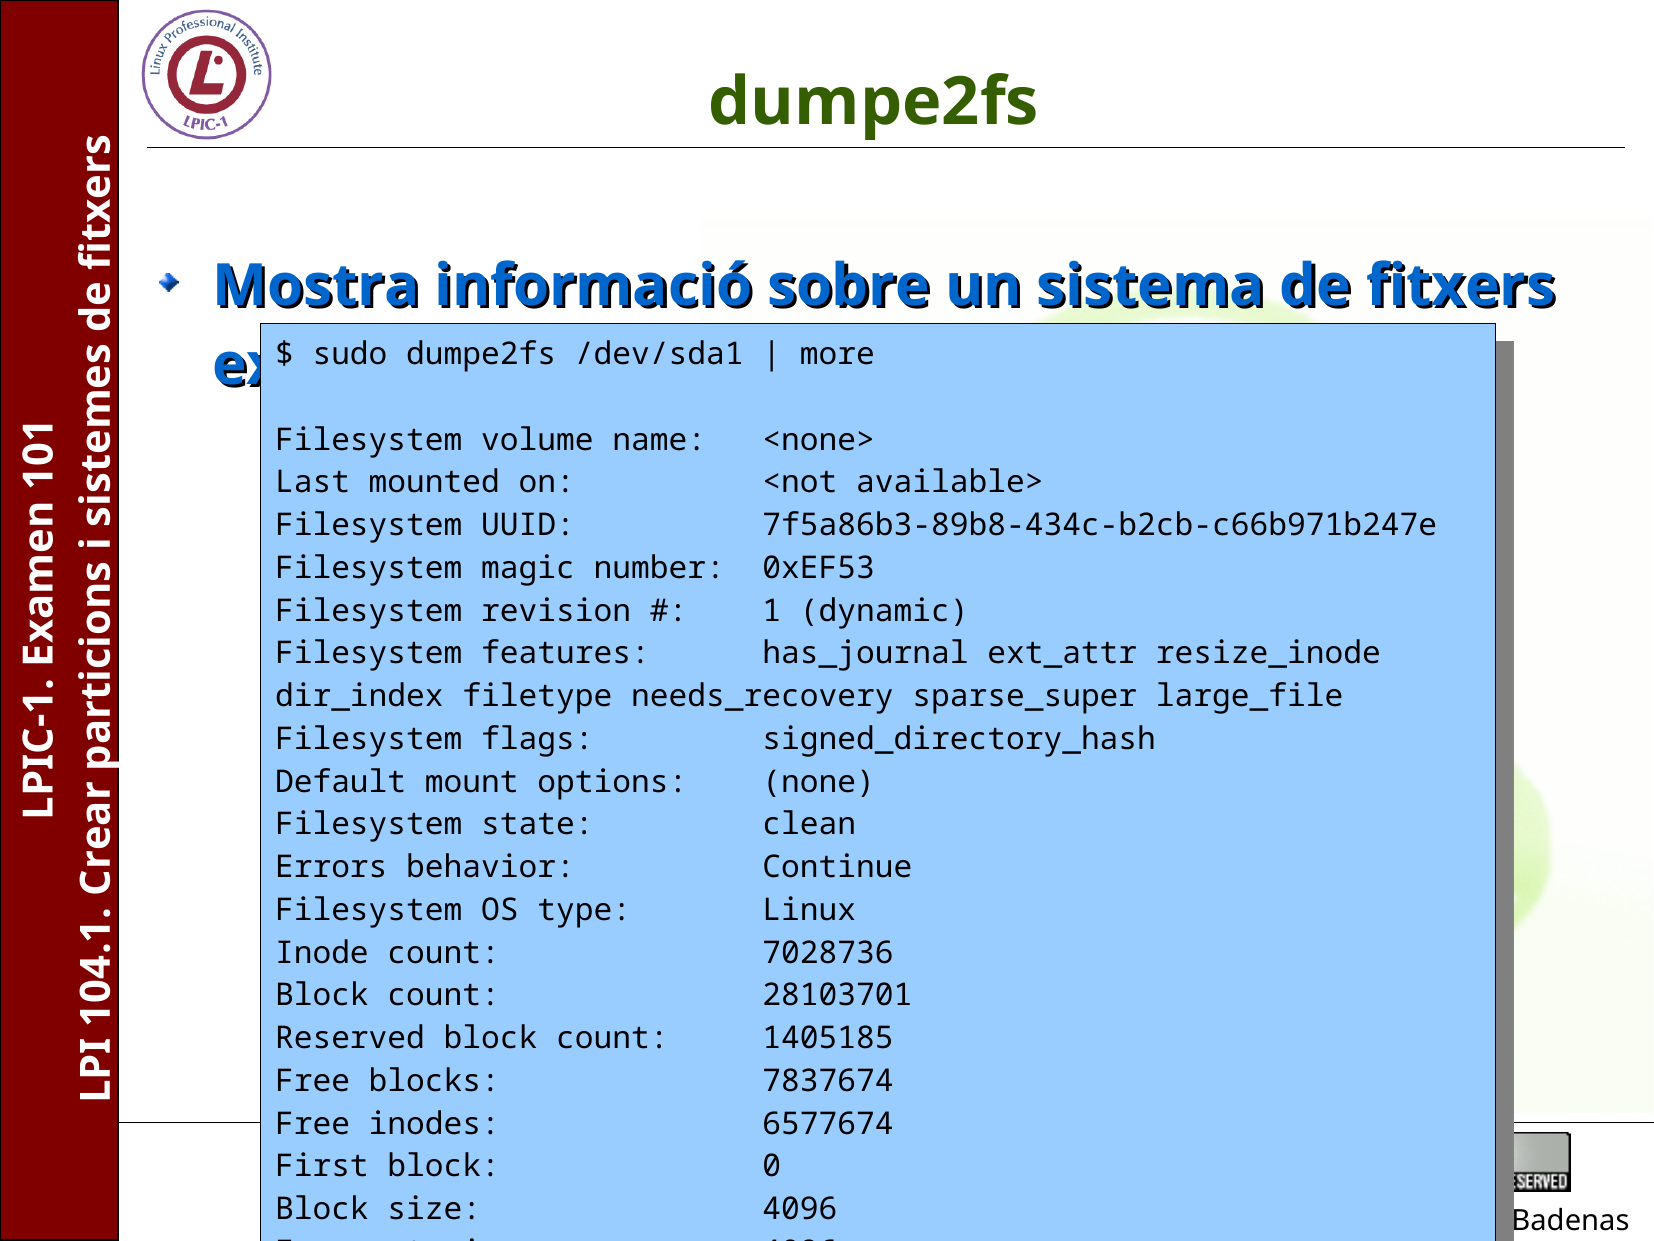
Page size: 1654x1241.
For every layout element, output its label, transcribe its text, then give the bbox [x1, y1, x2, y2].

picture [135, 5, 277, 55]
picture [1514, 1132, 1571, 1192]
title dumpe2fs [129, 55, 1619, 142]
text_box $ sudo dumpe2fs /dev/sda1 | more Filesystem volume name: <none> Last mounted on: <not available> Filesystem UUID: 7f5a86b3-89b8-434c-b2cb-c66b971b247e Filesystem magic number: 0xEF53 Filesystem revision #: 1 (dynamic) Filesystem features: has_journal ext_attr resize_inode dir_index filetype needs_recovery sparse_super large_file Filesystem flags: signed_directory_hash Default mount options: (none) Filesystem state: clean Errors behavior: Continue Filesystem OS type: Linux Inode count: 7028736 Block count: 28103701 Reserved block count: 1405185 Free blocks: 7837674 Free inodes: 6577674 First block: 0 Block size: 4096 Fragment size: 4096 Reserved GDT blocks: 1017 ... [260, 323, 1496, 1089]
list Mostra informació sobre un sistema de fitxers ext [141, 242, 1630, 1078]
picture [700, 217, 1654, 1113]
